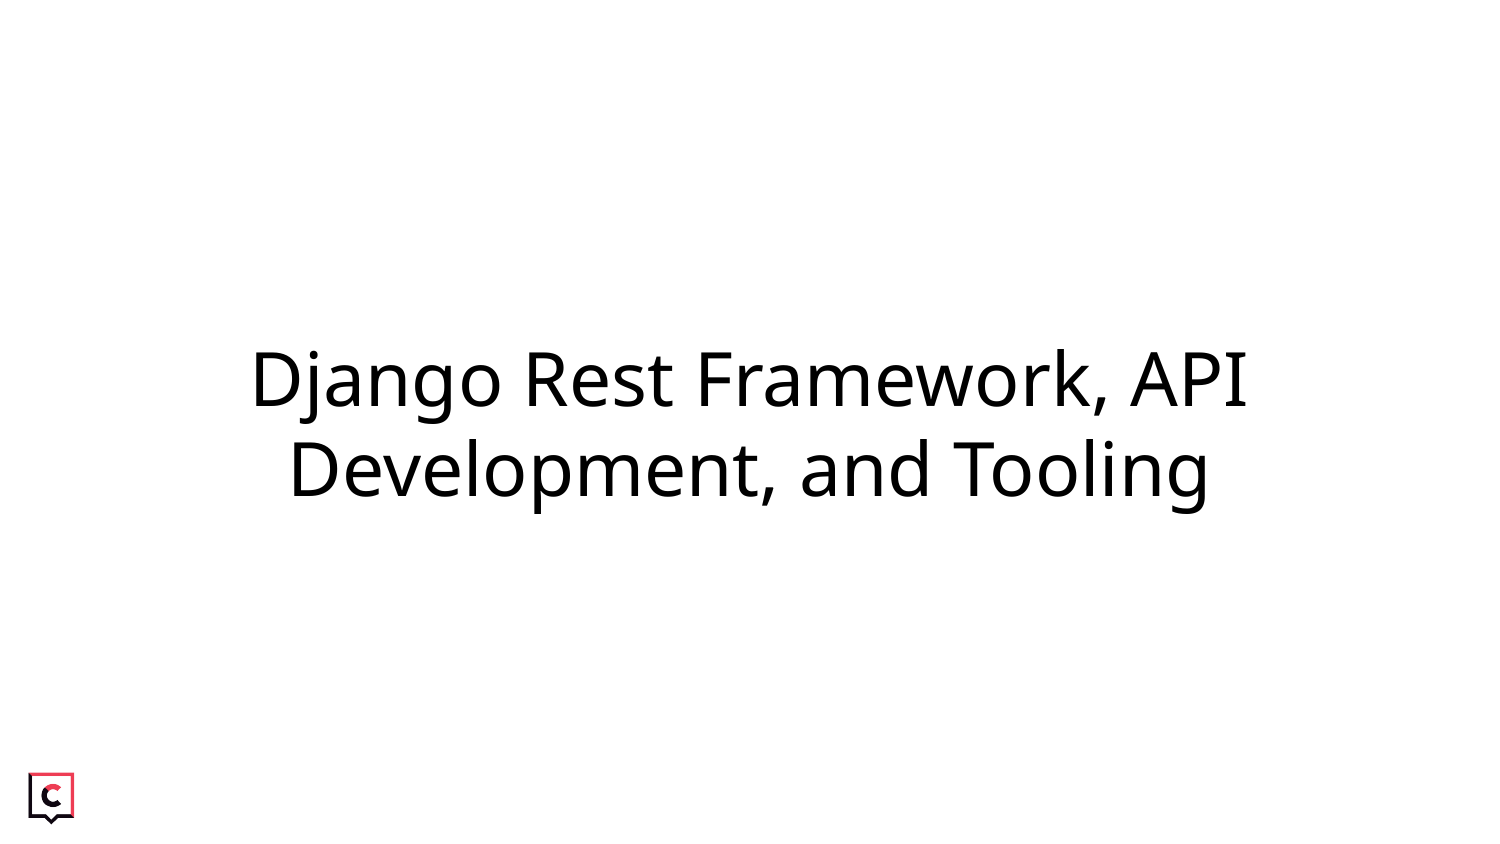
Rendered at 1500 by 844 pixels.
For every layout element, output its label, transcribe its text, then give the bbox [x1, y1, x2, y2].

title Django Rest Framework, API Development, and Tooling [51, 352, 1449, 491]
picture [19, 764, 82, 830]
